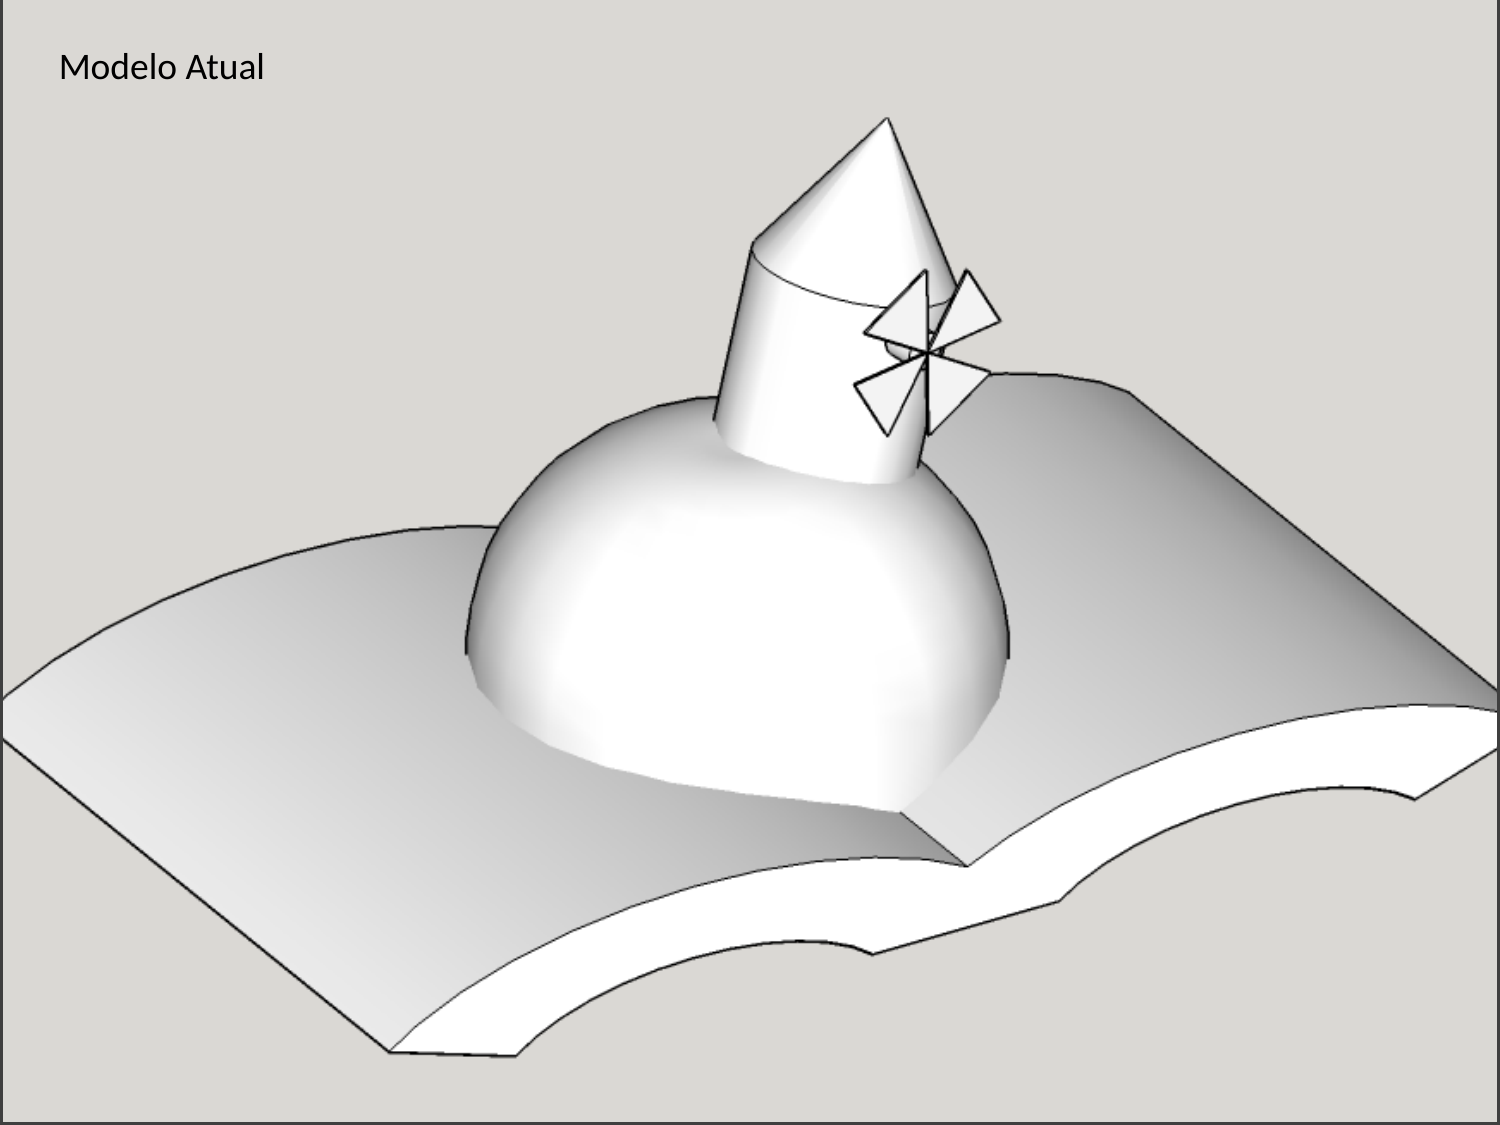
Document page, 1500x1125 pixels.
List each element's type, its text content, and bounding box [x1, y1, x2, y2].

picture [3, 0, 1497, 1122]
text_box Modelo Atual [43, 34, 613, 95]
